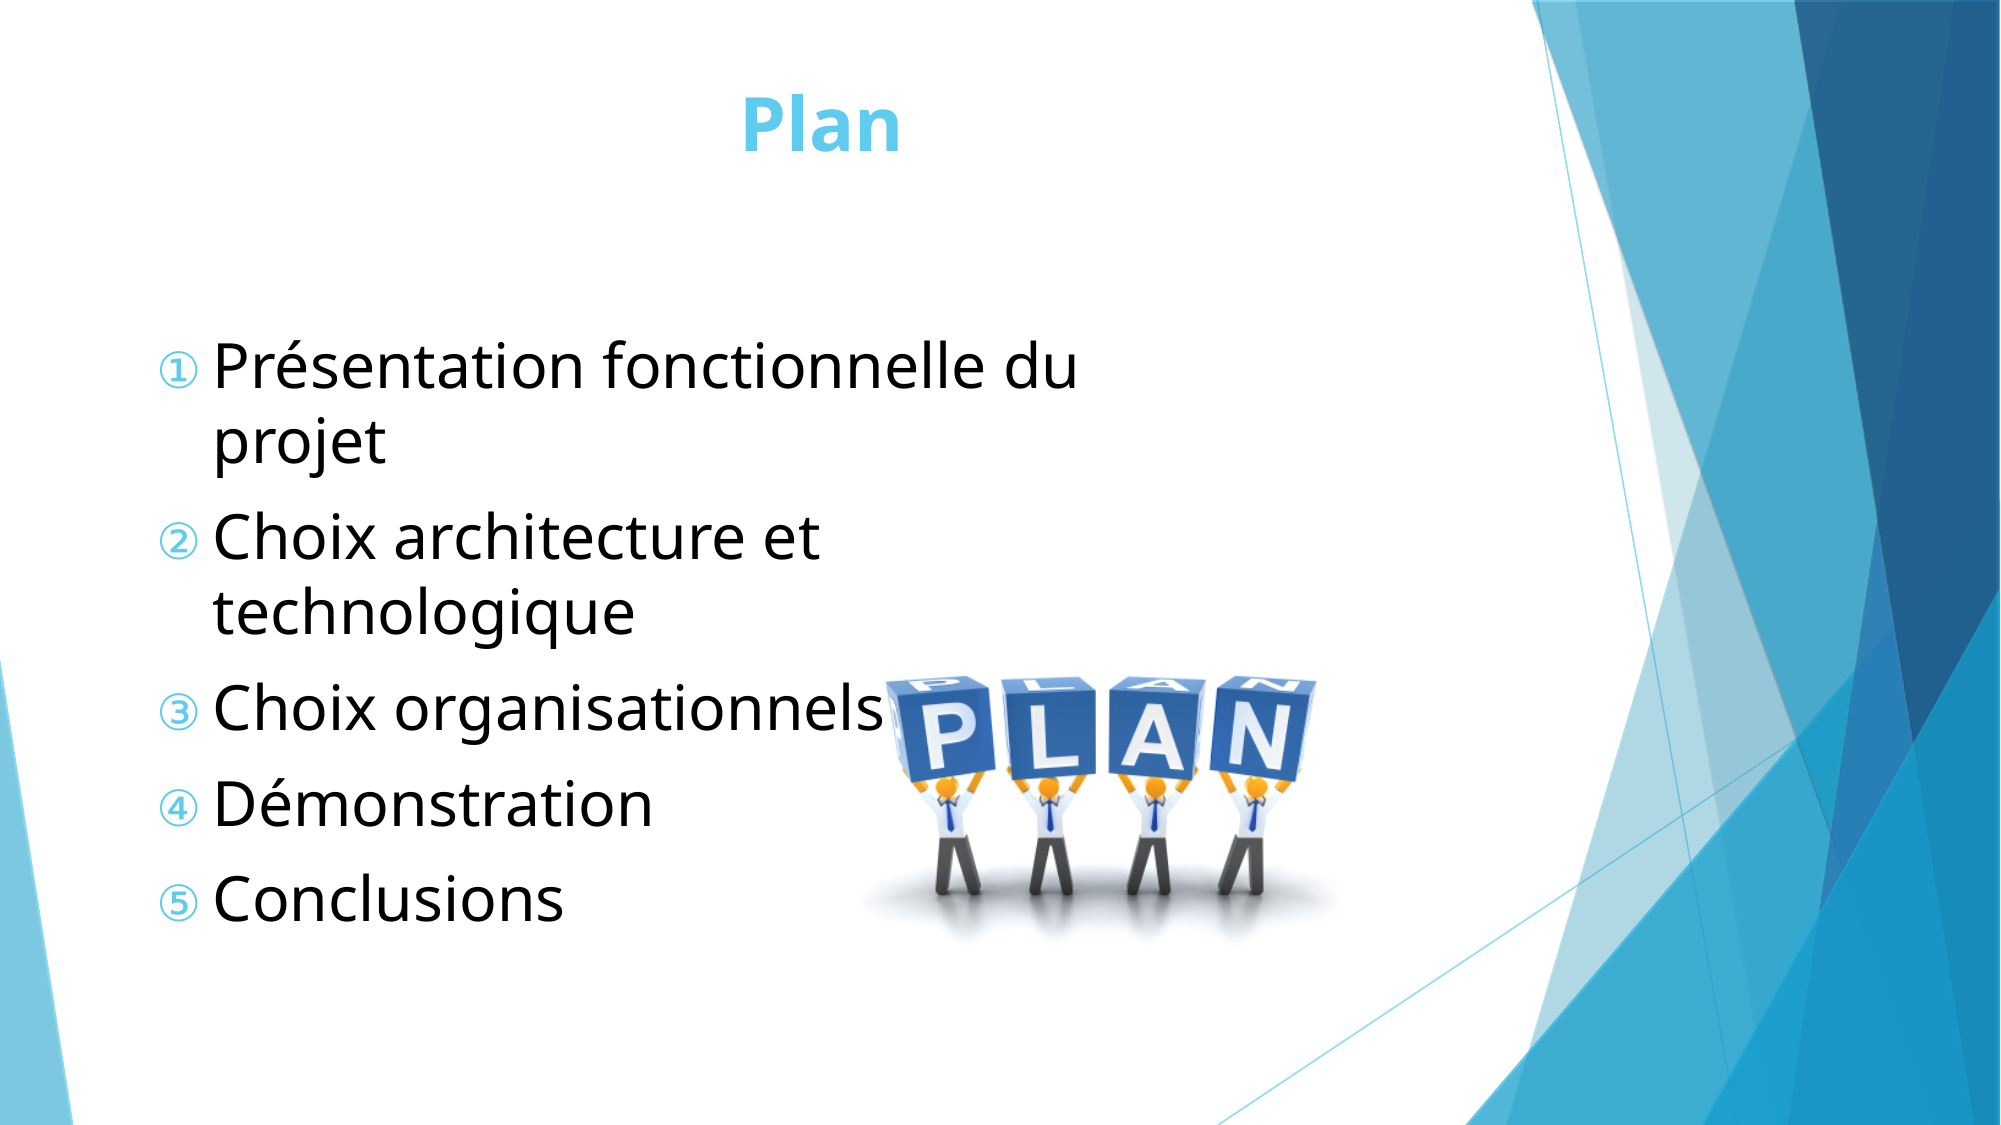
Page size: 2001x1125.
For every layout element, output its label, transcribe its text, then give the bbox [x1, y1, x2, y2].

text_box Plan [126, 69, 1530, 174]
text_box Présentation fonctionnelle du projet Choix architecture et technologique Choix organisationnels Démonstration Conclusions [141, 318, 1276, 942]
picture [839, 637, 1359, 982]
